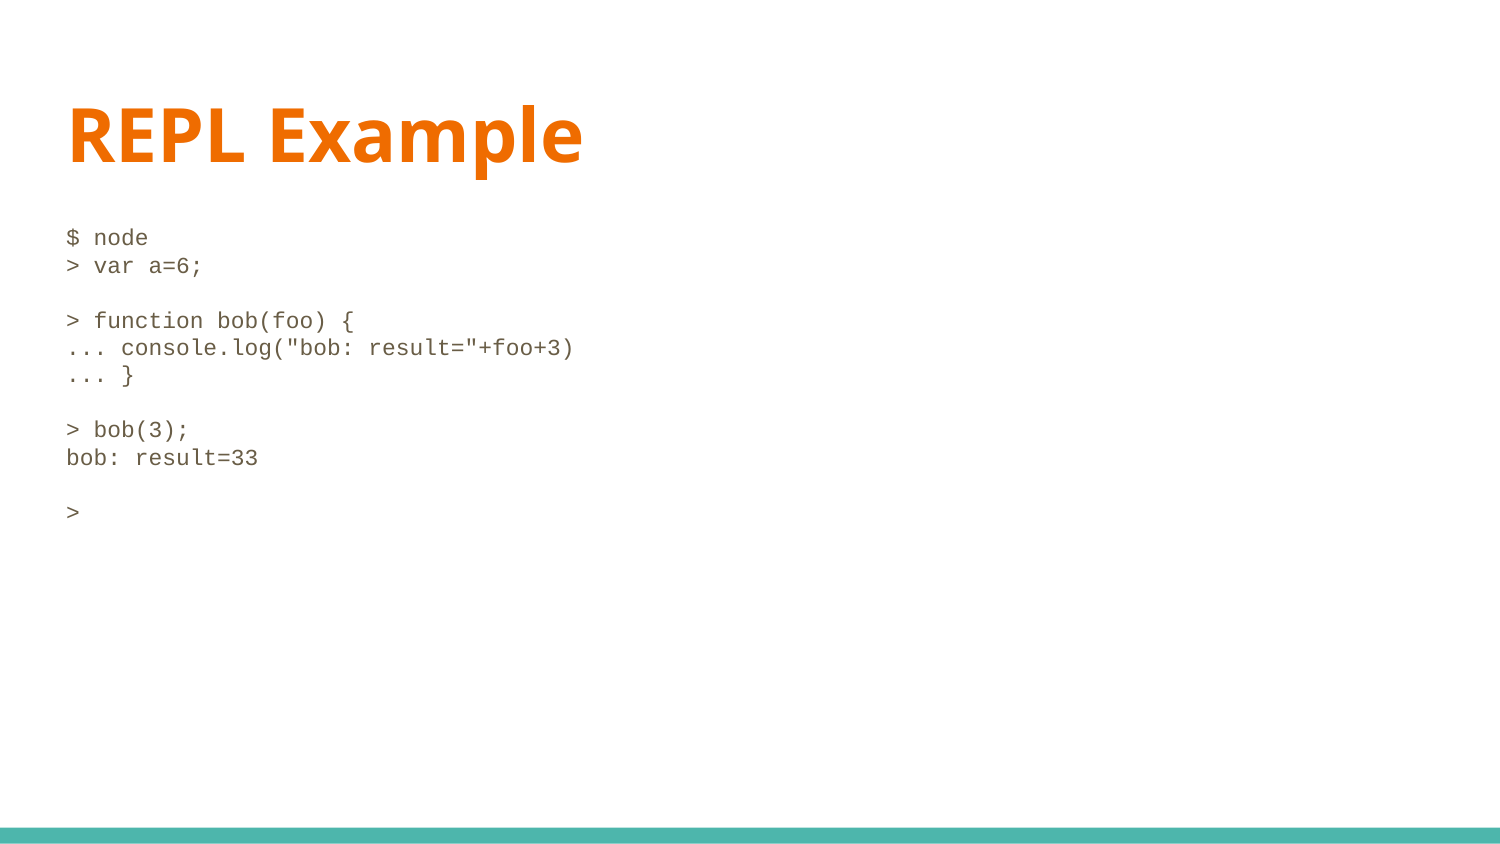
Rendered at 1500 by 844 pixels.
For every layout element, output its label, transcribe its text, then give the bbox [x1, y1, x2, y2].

title REPL Example [51, 72, 1449, 189]
list $ node > var a=6; > function bob(foo) { ... console.log("bob: result="+foo+3) ... } > bob(3); bob: result=33 > [51, 207, 1449, 750]
